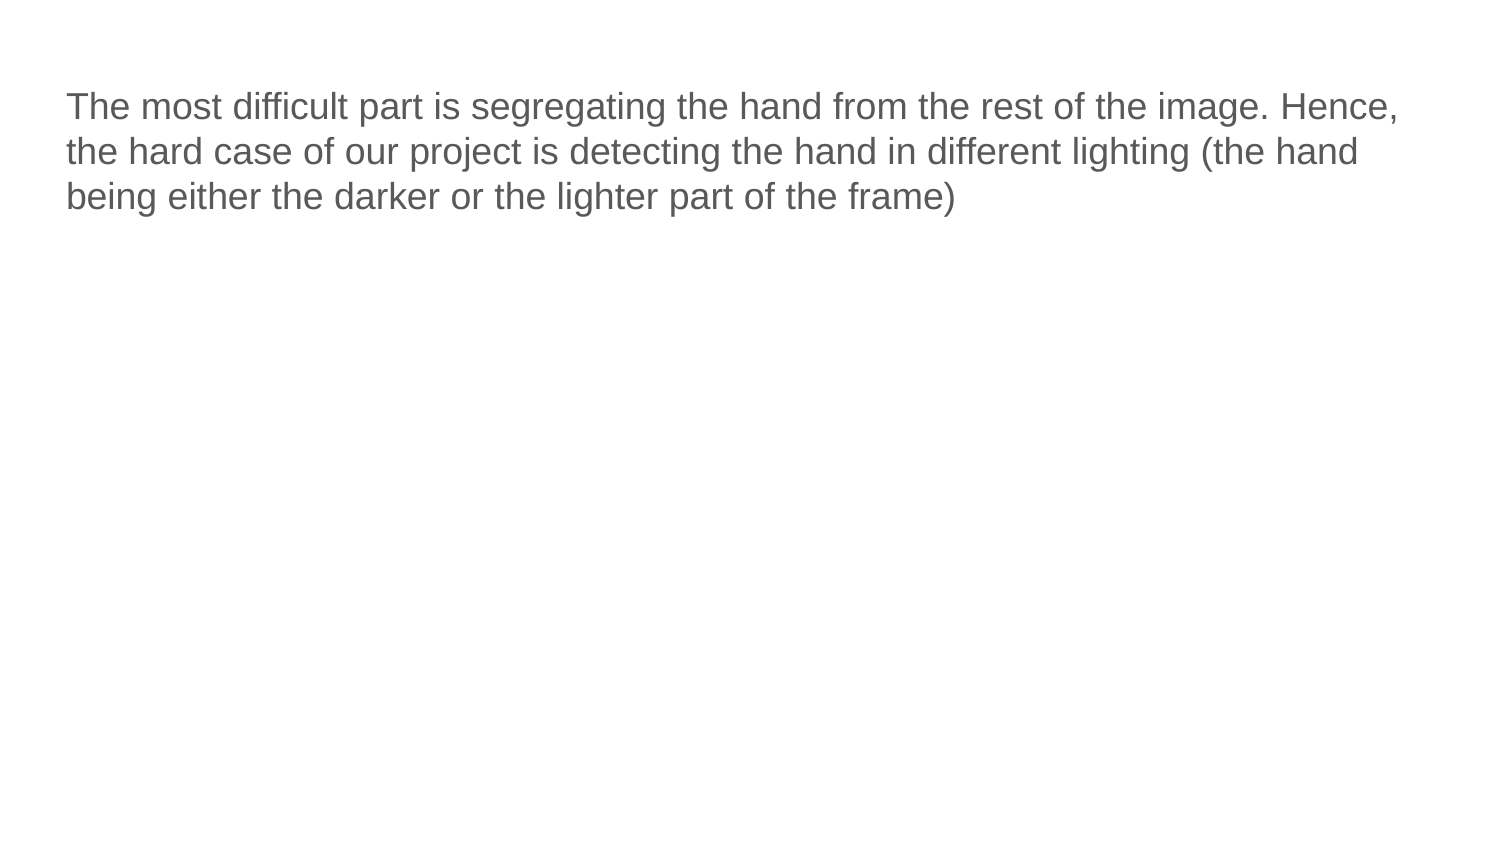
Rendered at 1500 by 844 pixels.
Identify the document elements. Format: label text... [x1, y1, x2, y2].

list The most difficult part is segregating the hand from the rest of the image. Hence, the hard case of our project is detecting the hand in different lighting (the hand being either the darker or the lighter part of the frame) [51, 67, 1449, 750]
